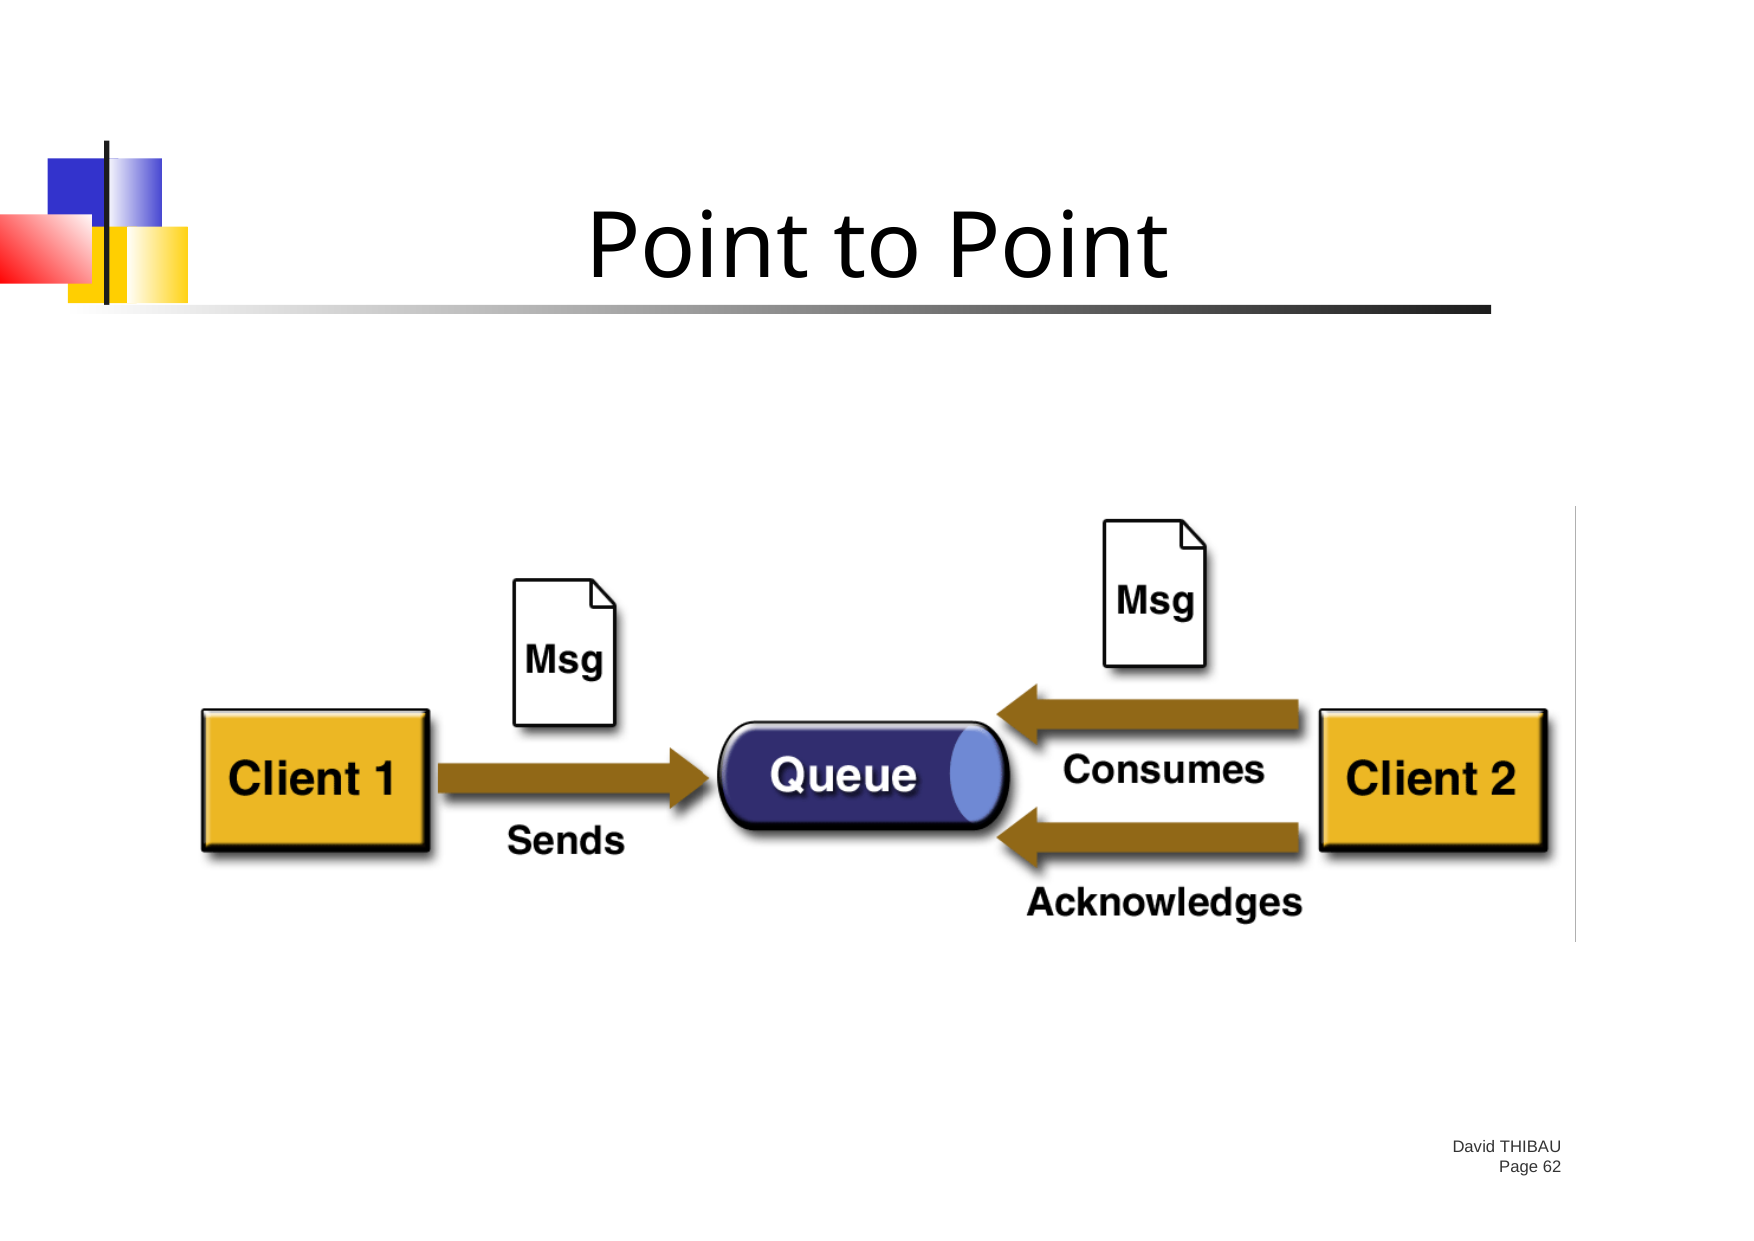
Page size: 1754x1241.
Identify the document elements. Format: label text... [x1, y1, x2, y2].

picture [179, 506, 1576, 942]
title Point to Point [179, 141, 1576, 350]
